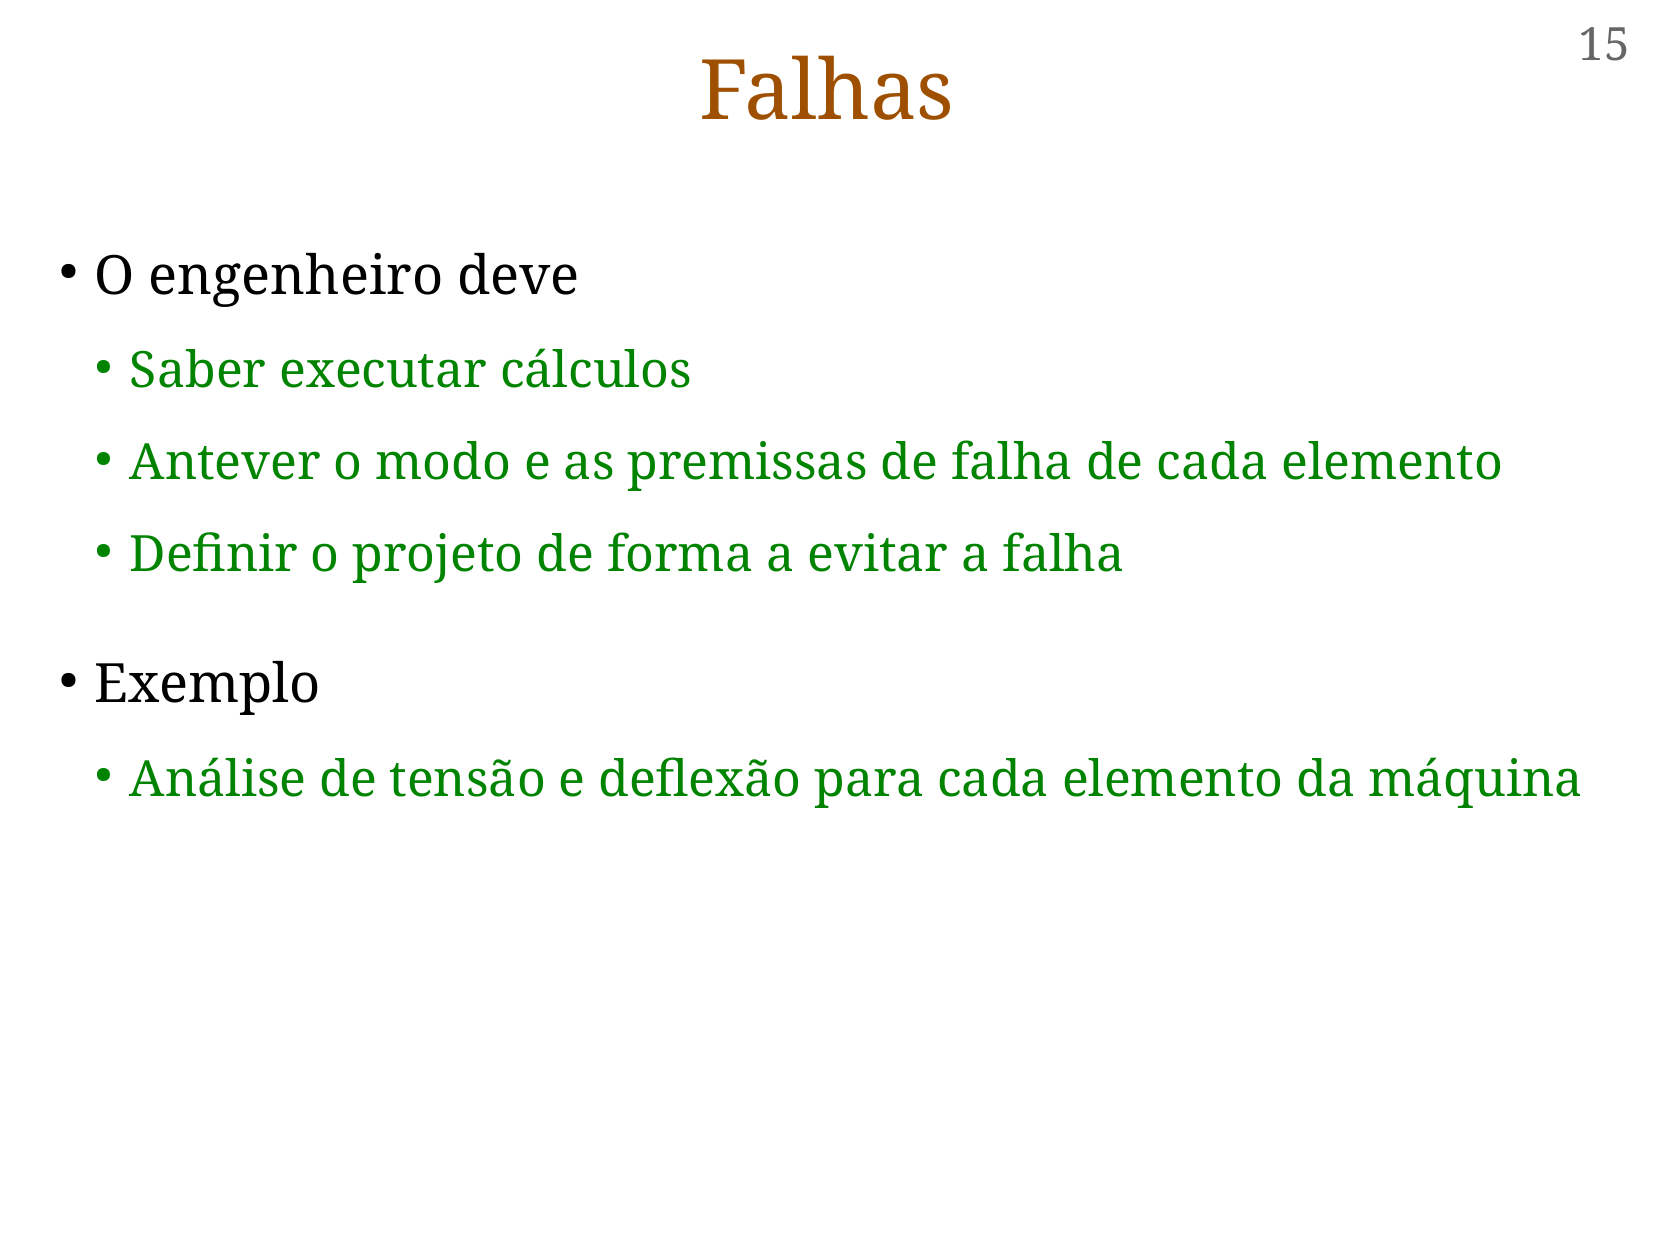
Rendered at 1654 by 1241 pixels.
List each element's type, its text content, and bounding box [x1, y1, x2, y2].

list O engenheiro deve Saber executar cálculos Antever o modo e as premissas de falha de cada elemento Definir o projeto de forma a evitar a falha Exemplo Análise de tensão e deflexão para cada elemento da máquina [59, 236, 1595, 1211]
title Falhas [59, 29, 1595, 148]
